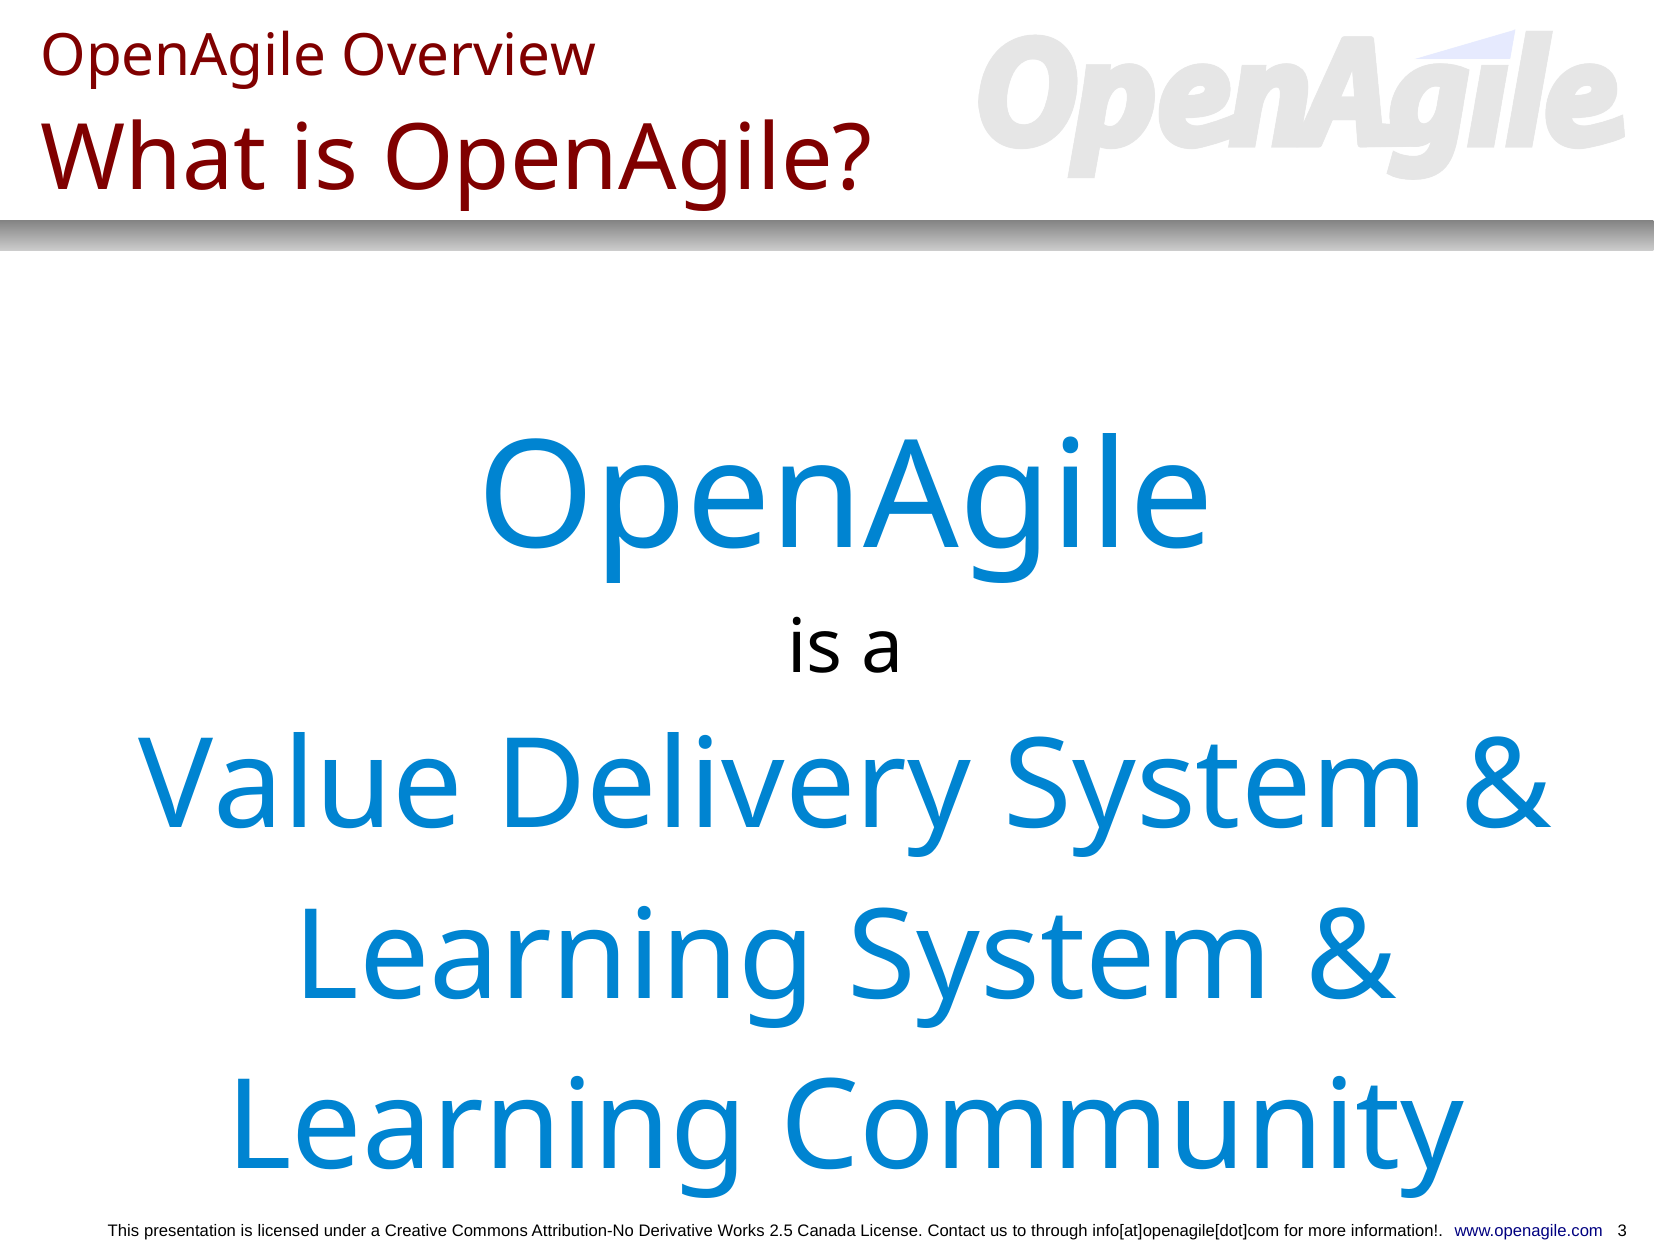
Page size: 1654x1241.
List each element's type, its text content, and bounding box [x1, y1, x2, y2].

list OpenAgile is a Value Delivery System & Learning System & Learning Community [37, 251, 1654, 1192]
title OpenAgile Overview What is OpenAgile? [40, 8, 1654, 222]
